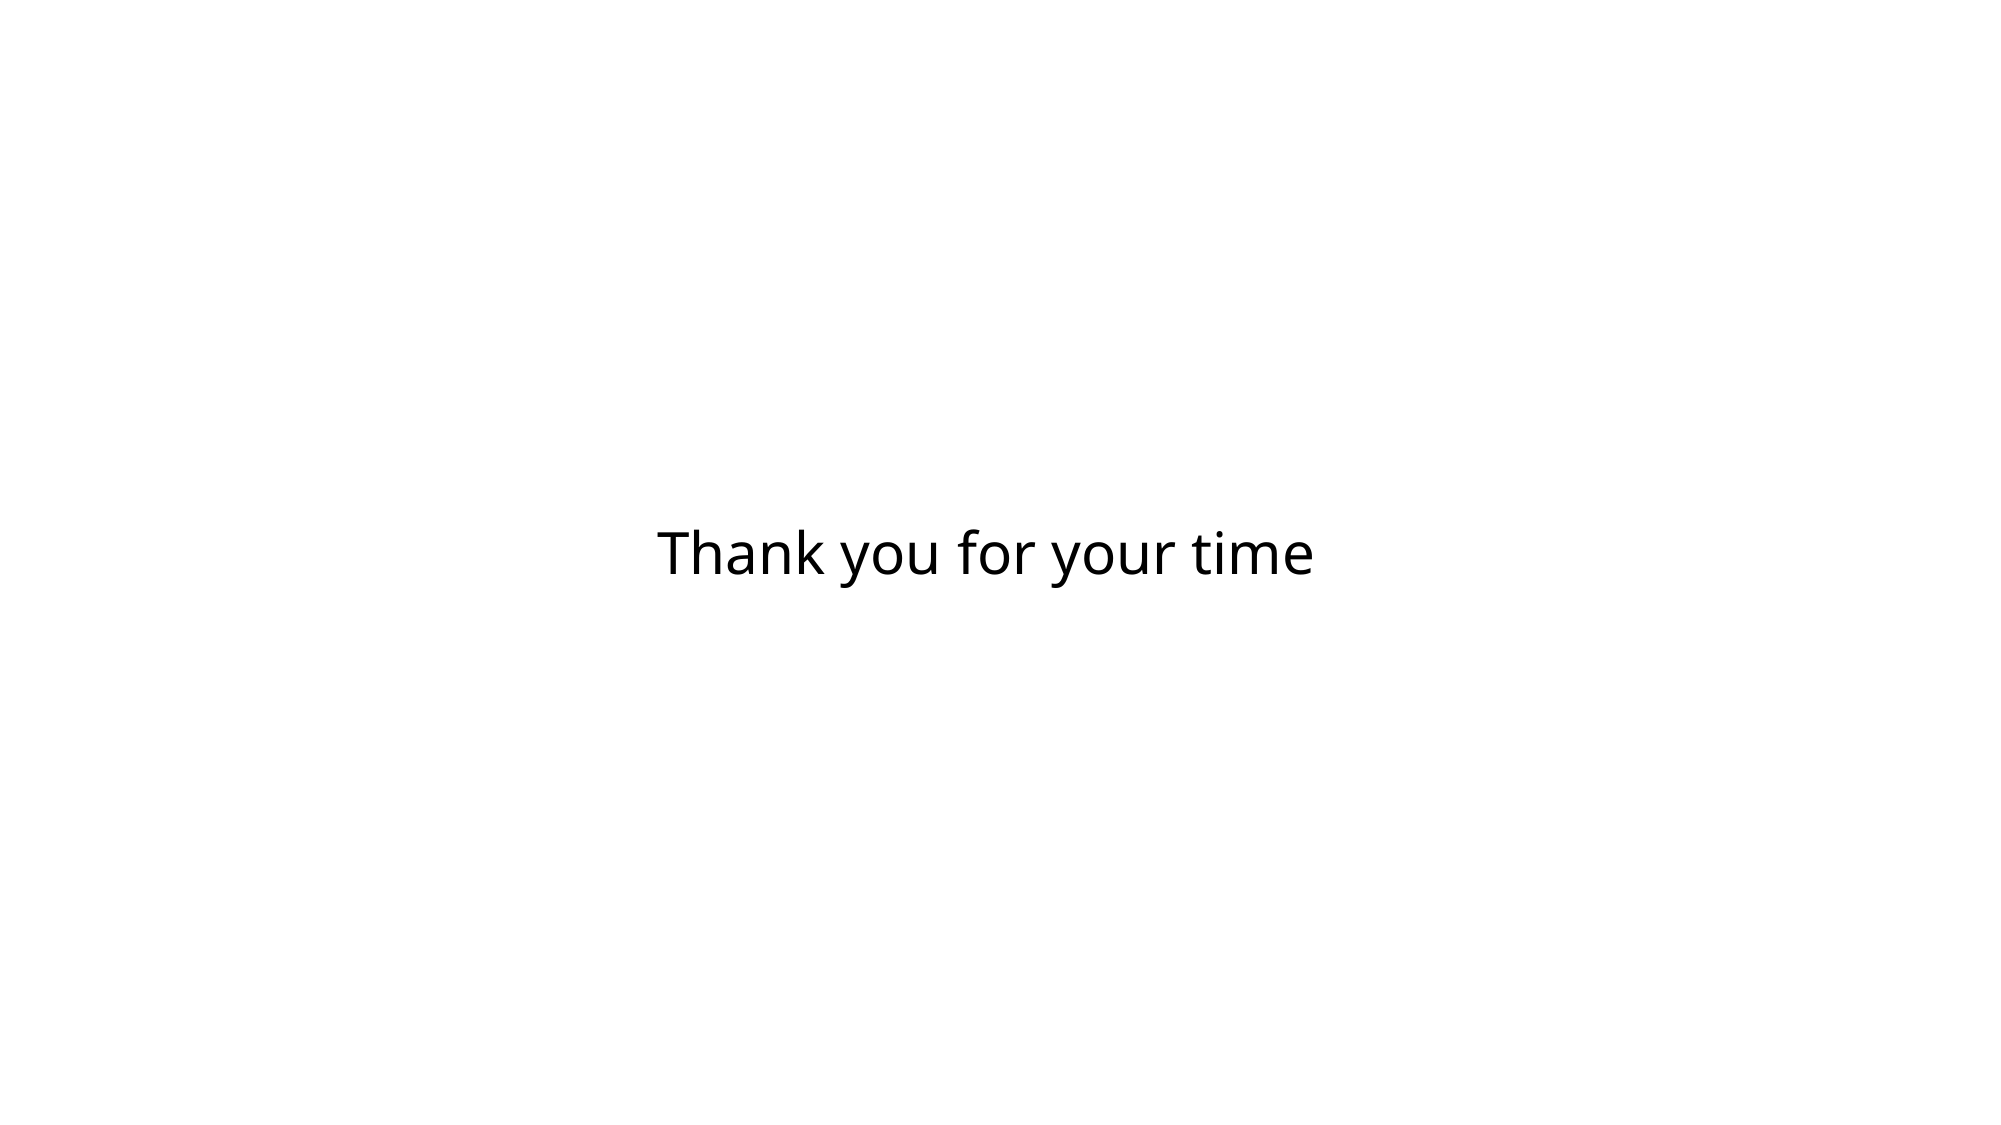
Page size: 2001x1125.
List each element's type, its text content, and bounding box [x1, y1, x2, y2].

text_box Thank you for your time [642, 508, 1926, 595]
